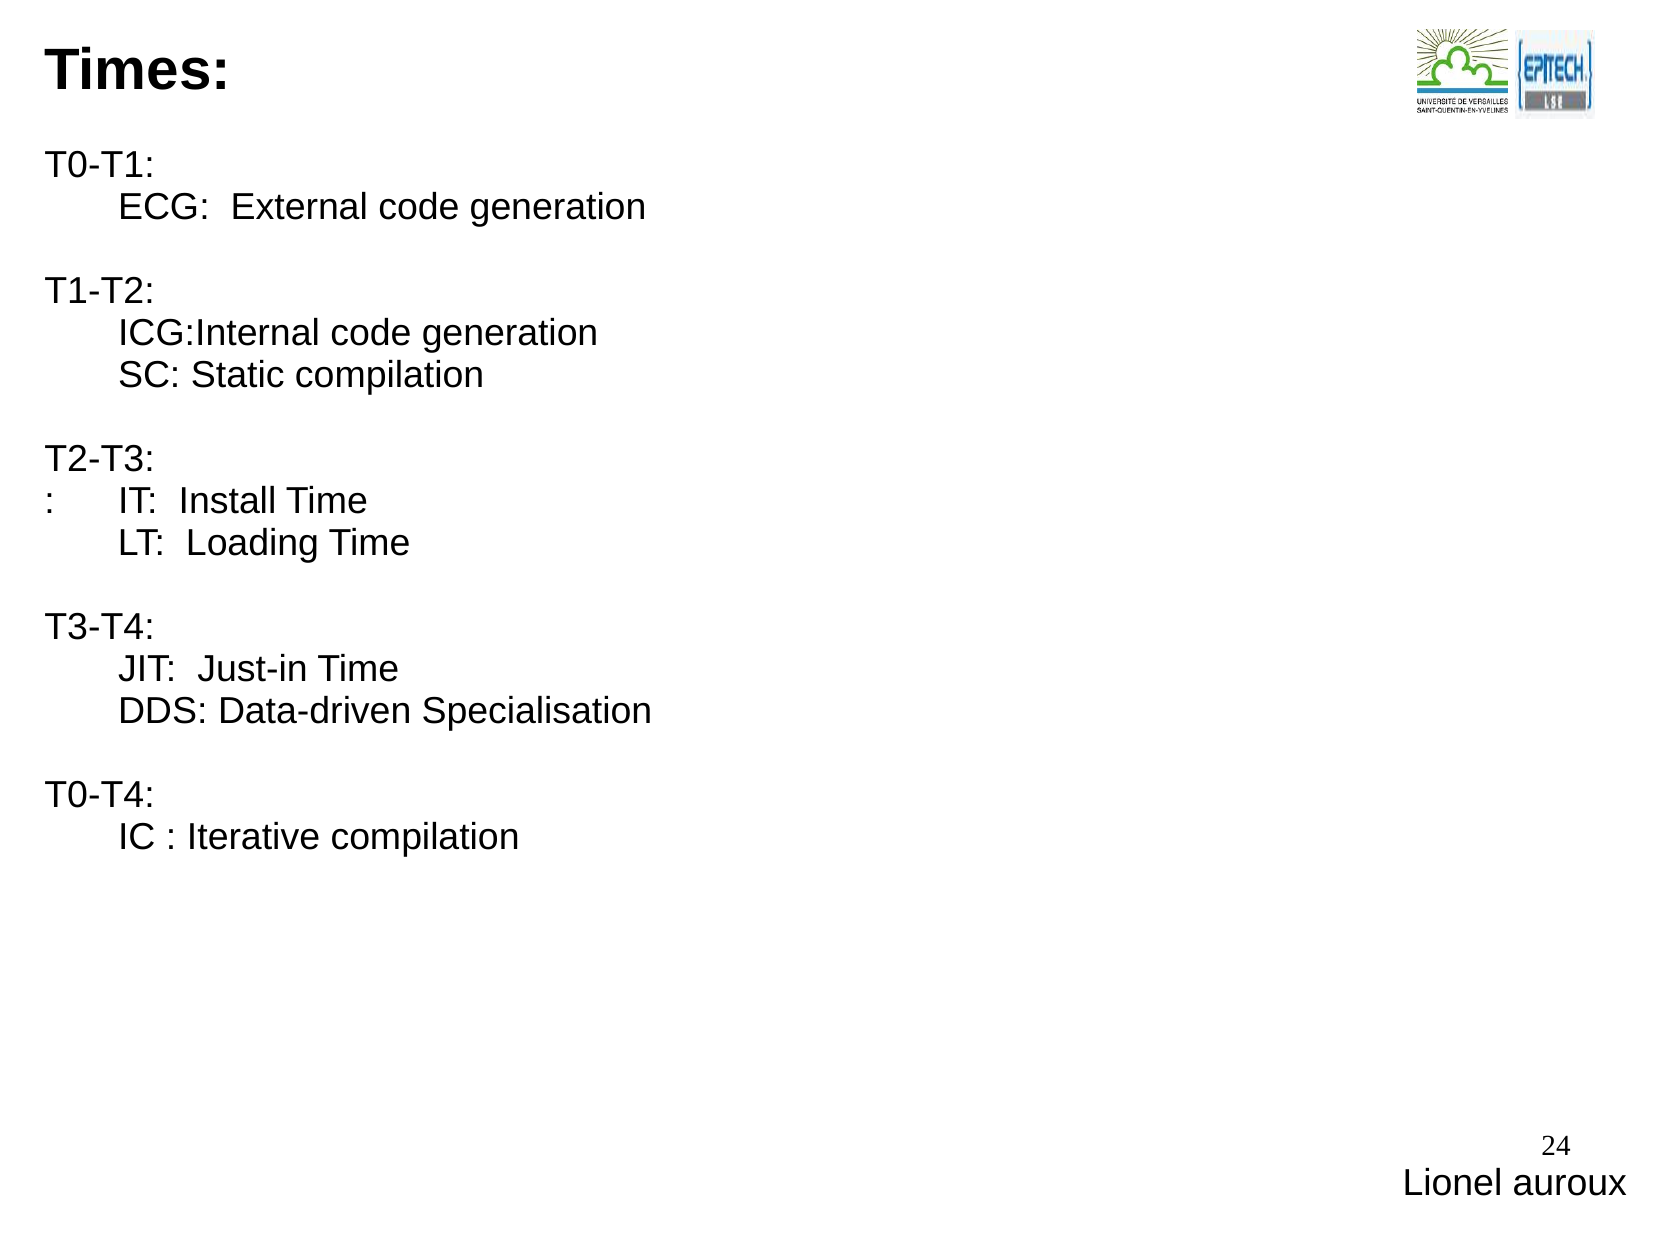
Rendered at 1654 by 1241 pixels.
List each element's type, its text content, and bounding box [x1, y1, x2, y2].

picture [1417, 29, 1508, 113]
text_box Times: T0-T1: ECG: External code generation T1-T2: ICG:Internal code generation SC: Static compilation T2-T3: : IT: Install Time LT: Loading Time T3-T4: JIT: Just-in Time DDS: Data-driven Specialisation T0-T4: IC : Iterative compilation [29, 29, 1625, 1182]
picture [1515, 30, 1595, 119]
text_box Lionel auroux [1387, 1153, 1642, 1211]
